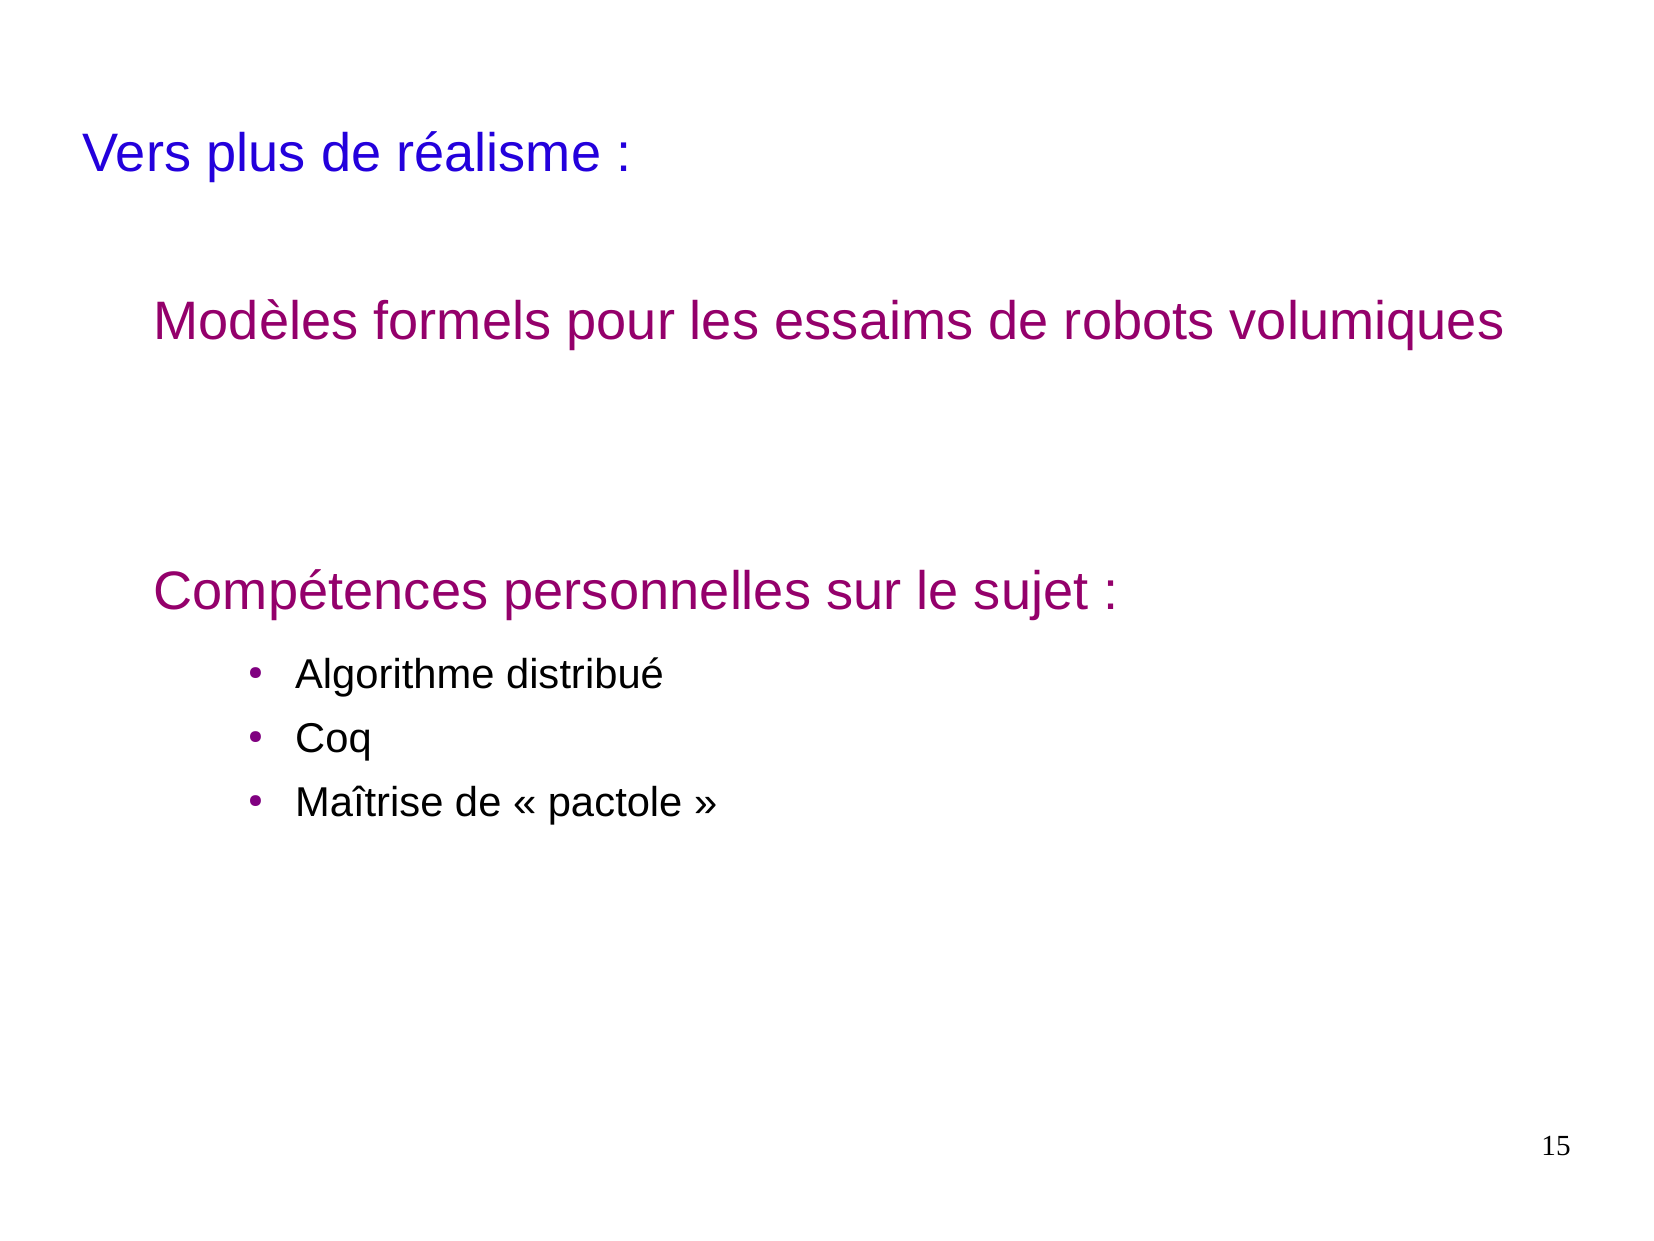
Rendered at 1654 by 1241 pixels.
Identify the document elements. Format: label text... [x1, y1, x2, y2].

title Vers plus de réalisme : [82, 49, 1571, 257]
list Modèles formels pour les essaims de robots volumiques Compétences personnelles sur le sujet : Algorithme distribué Coq Maîtrise de « pactole » [82, 290, 1538, 1010]
